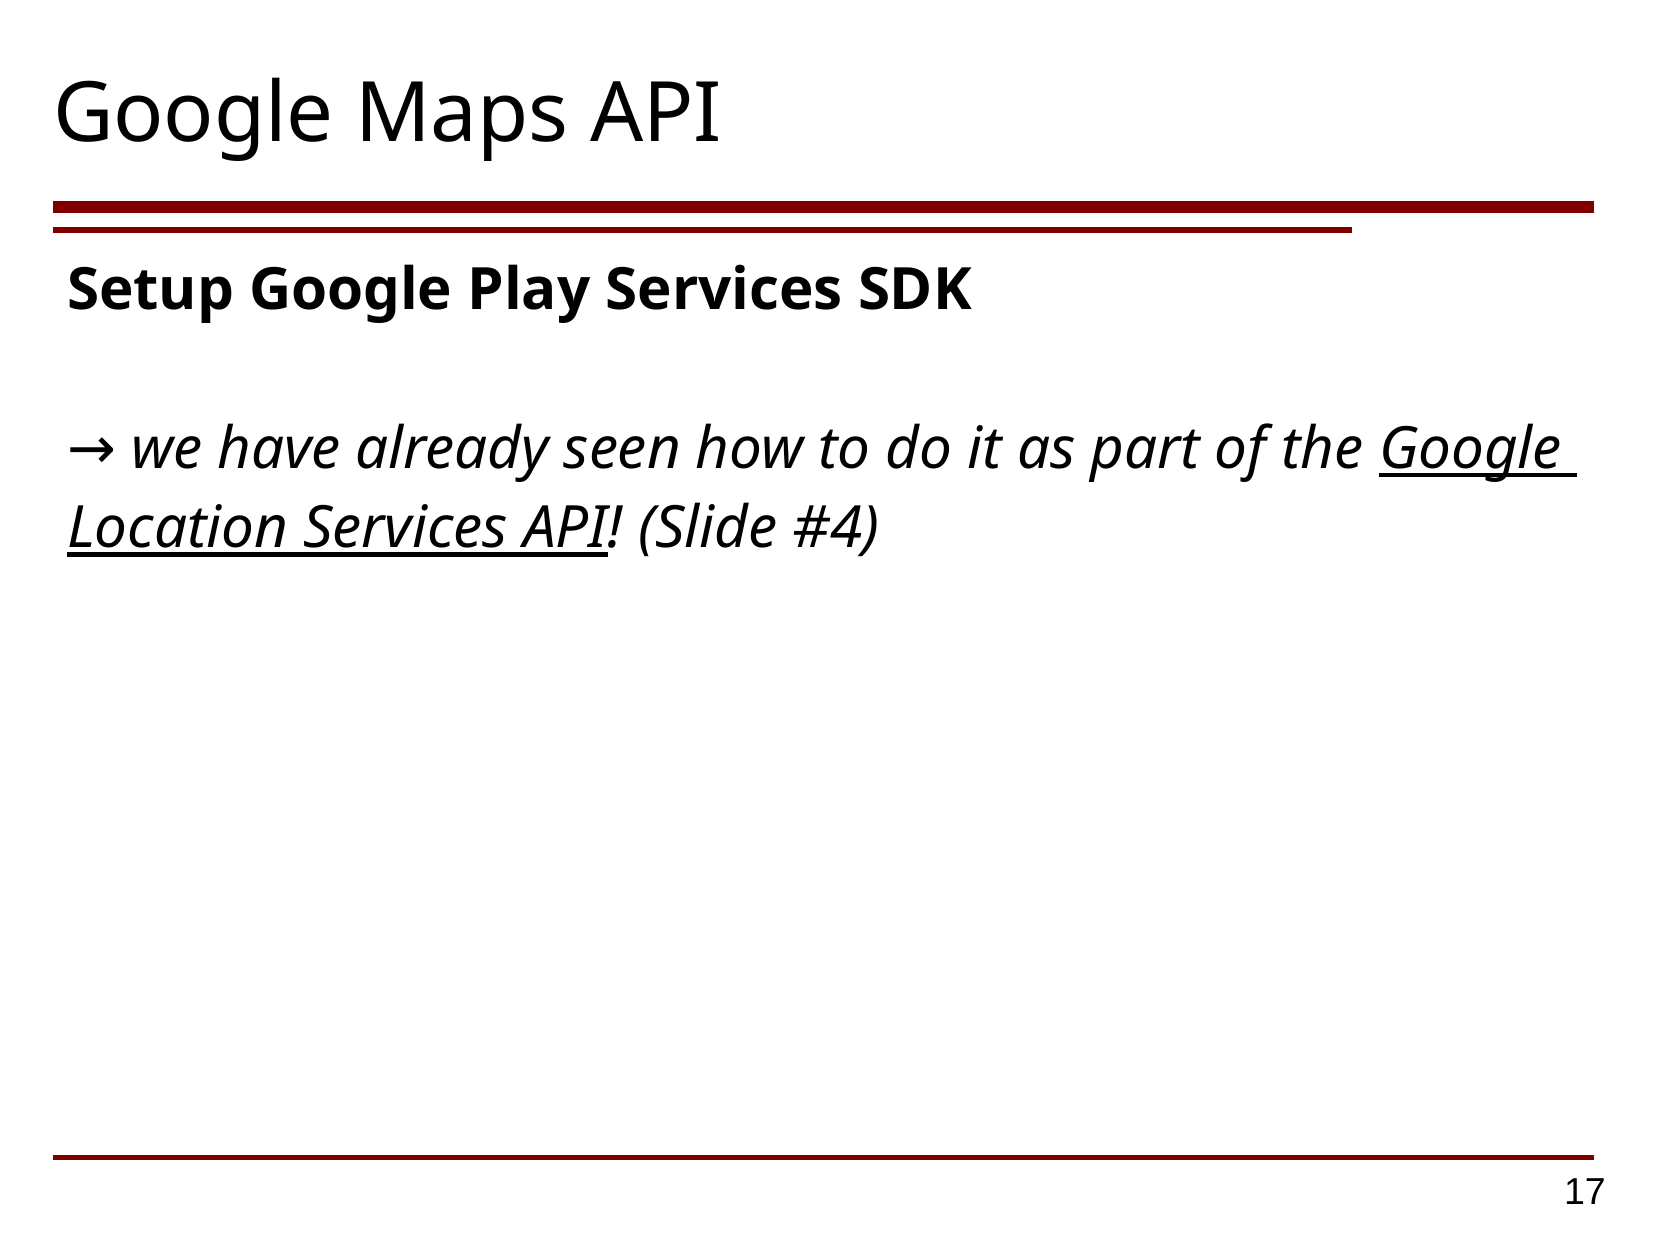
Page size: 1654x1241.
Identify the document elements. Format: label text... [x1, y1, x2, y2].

subtitle Google Maps API [53, 48, 1542, 172]
text_box Setup Google Play Services SDK → we have already seen how to do it as part of the Google Location Services API! (Slide #4) [52, 240, 1625, 1152]
text_box <número> [35, 1163, 1654, 1221]
